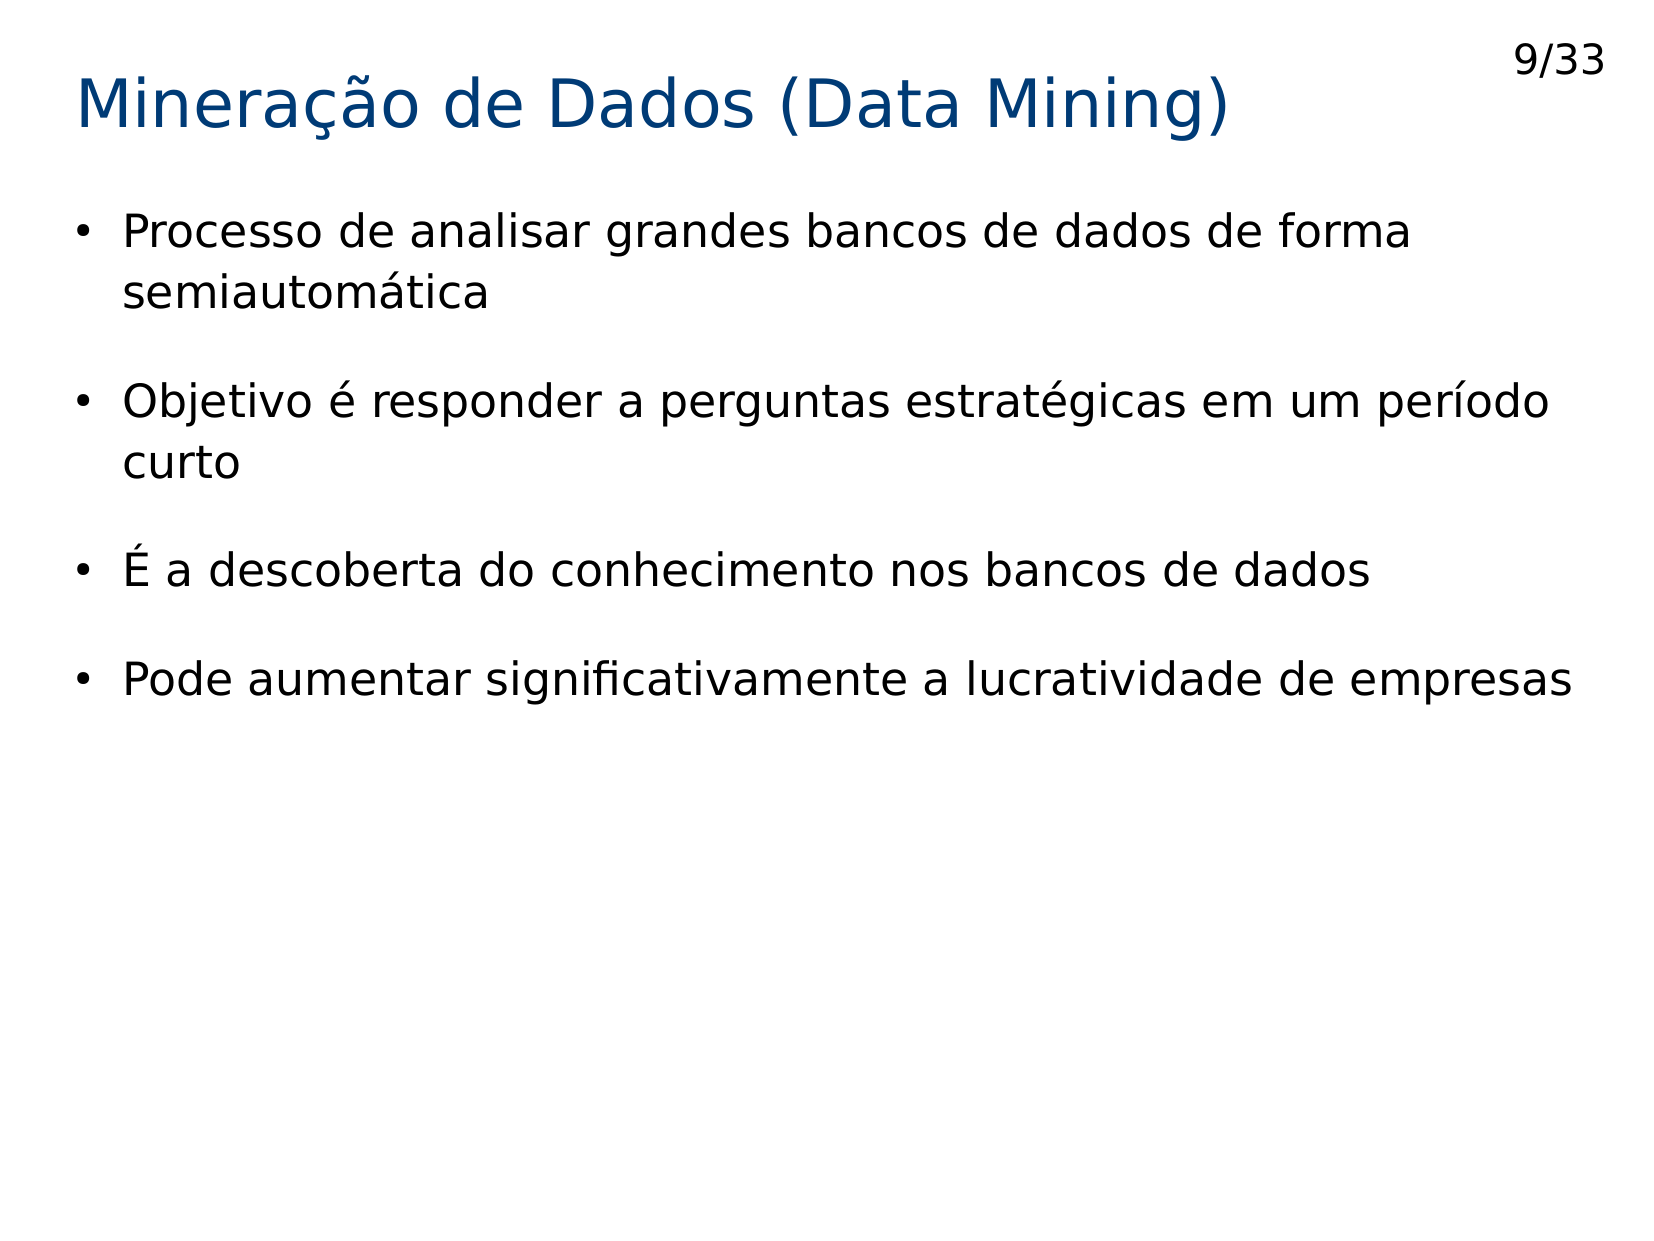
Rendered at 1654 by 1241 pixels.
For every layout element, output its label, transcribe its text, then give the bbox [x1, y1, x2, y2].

list Processo de analisar grandes bancos de dados de forma semiautomática Objetivo é responder a perguntas estratégicas em um período curto É a descoberta do conhecimento nos bancos de dados Pode aumentar significativamente a lucratividade de empresas [75, 196, 1612, 1203]
title Mineração de Dados (Data Mining) [75, 33, 1425, 175]
